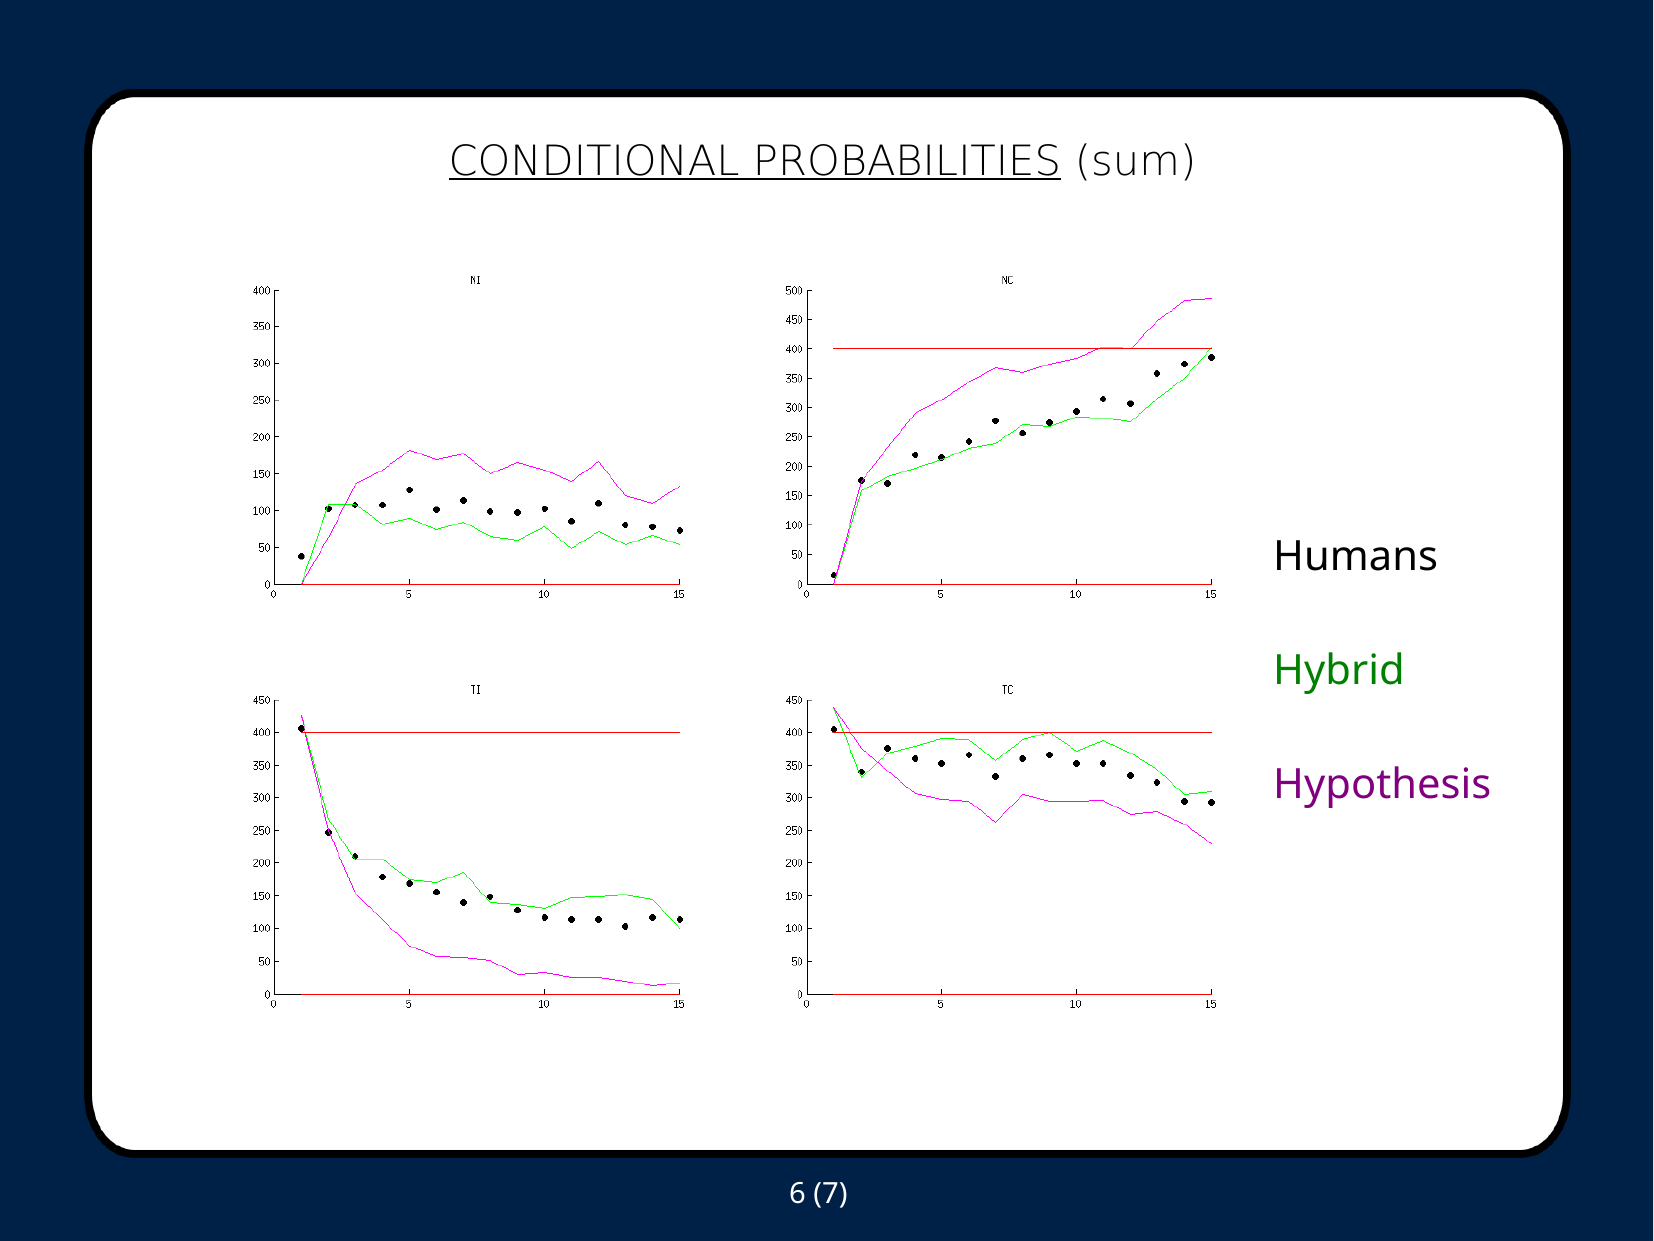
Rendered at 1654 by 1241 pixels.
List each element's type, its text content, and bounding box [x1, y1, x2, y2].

title 6 (7) [74, 1170, 1562, 1214]
title CONDITIONAL PROBABILITIES (sum) [207, 136, 1438, 186]
title Humans Hybrid Hypothesis [1273, 345, 1557, 991]
picture [0, 0, 1654, 1241]
